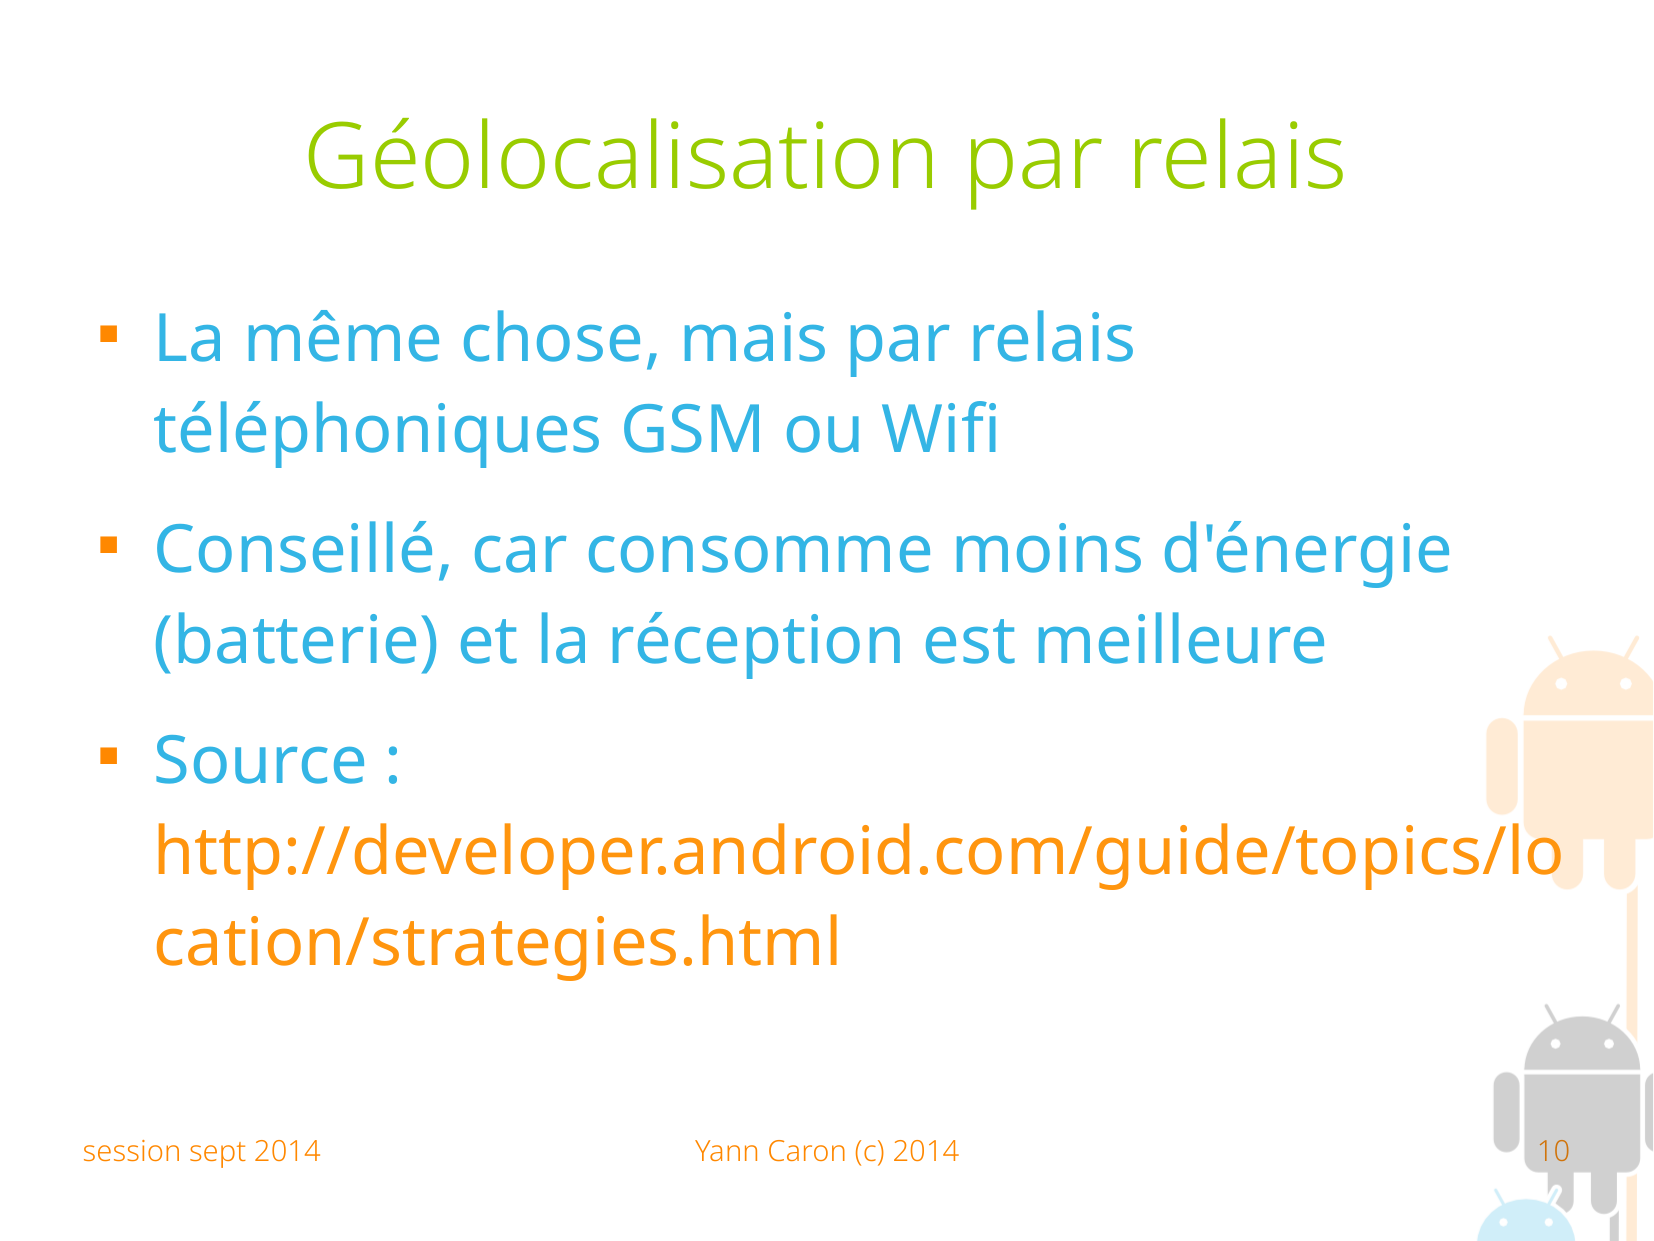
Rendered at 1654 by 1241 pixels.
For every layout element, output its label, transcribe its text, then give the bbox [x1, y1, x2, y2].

list La même chose, mais par relais téléphoniques GSM ou Wifi Conseillé, car consomme moins d'énergie (batterie) et la réception est meilleure Source : http://developer.android.com/guide/topics/location/strategies.html [82, 290, 1571, 1010]
title Géolocalisation par relais [82, 49, 1571, 257]
picture [240, 423, 1654, 1241]
